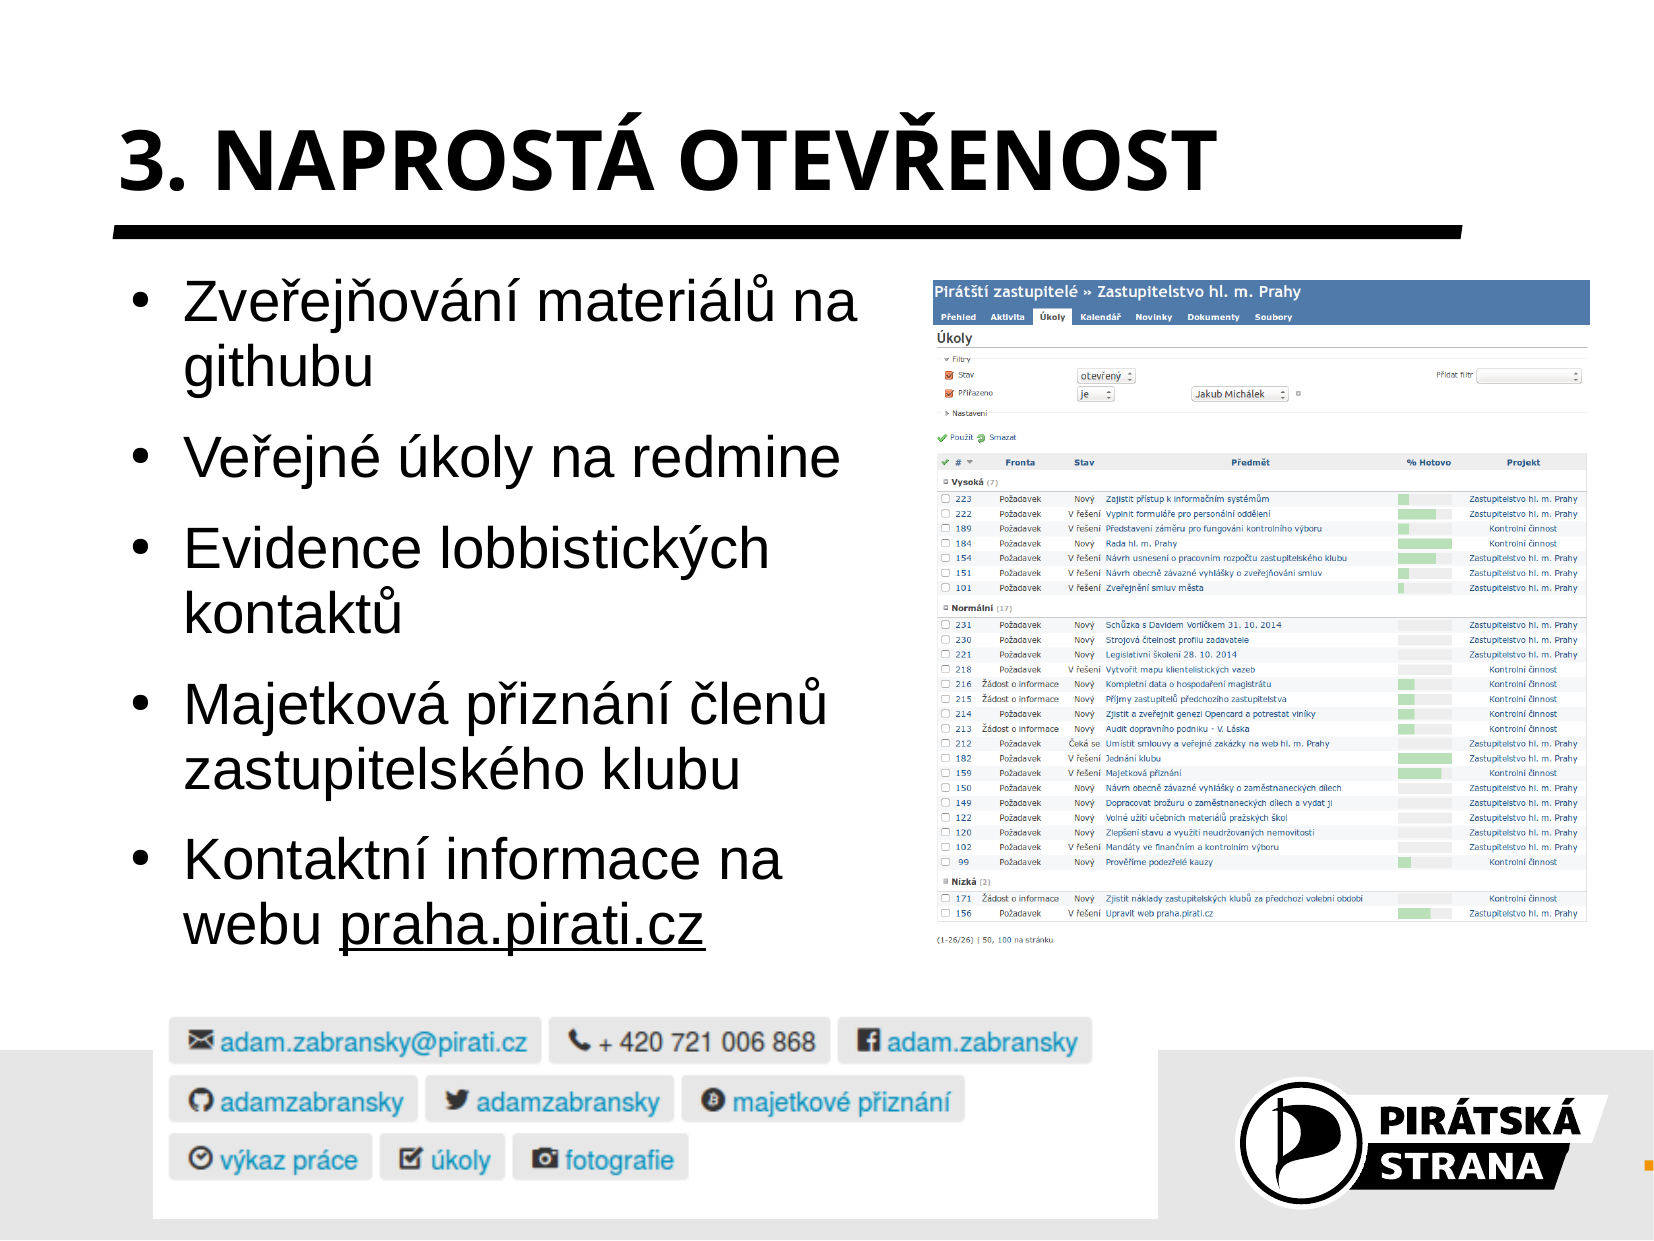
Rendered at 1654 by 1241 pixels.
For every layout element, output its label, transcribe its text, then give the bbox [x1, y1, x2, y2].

picture [153, 992, 1158, 1219]
picture [933, 280, 1590, 945]
title 3. NAPROSTÁ OTEVŘENOST [118, 8, 1576, 216]
list Zveřejňování materiálů na githubu Veřejné úkoly na redmine Evidence lobbistických kontaktů Majetková přiznání členů zastupitelského klubu Kontaktní informace na webu praha.pirati.cz [112, 268, 981, 989]
